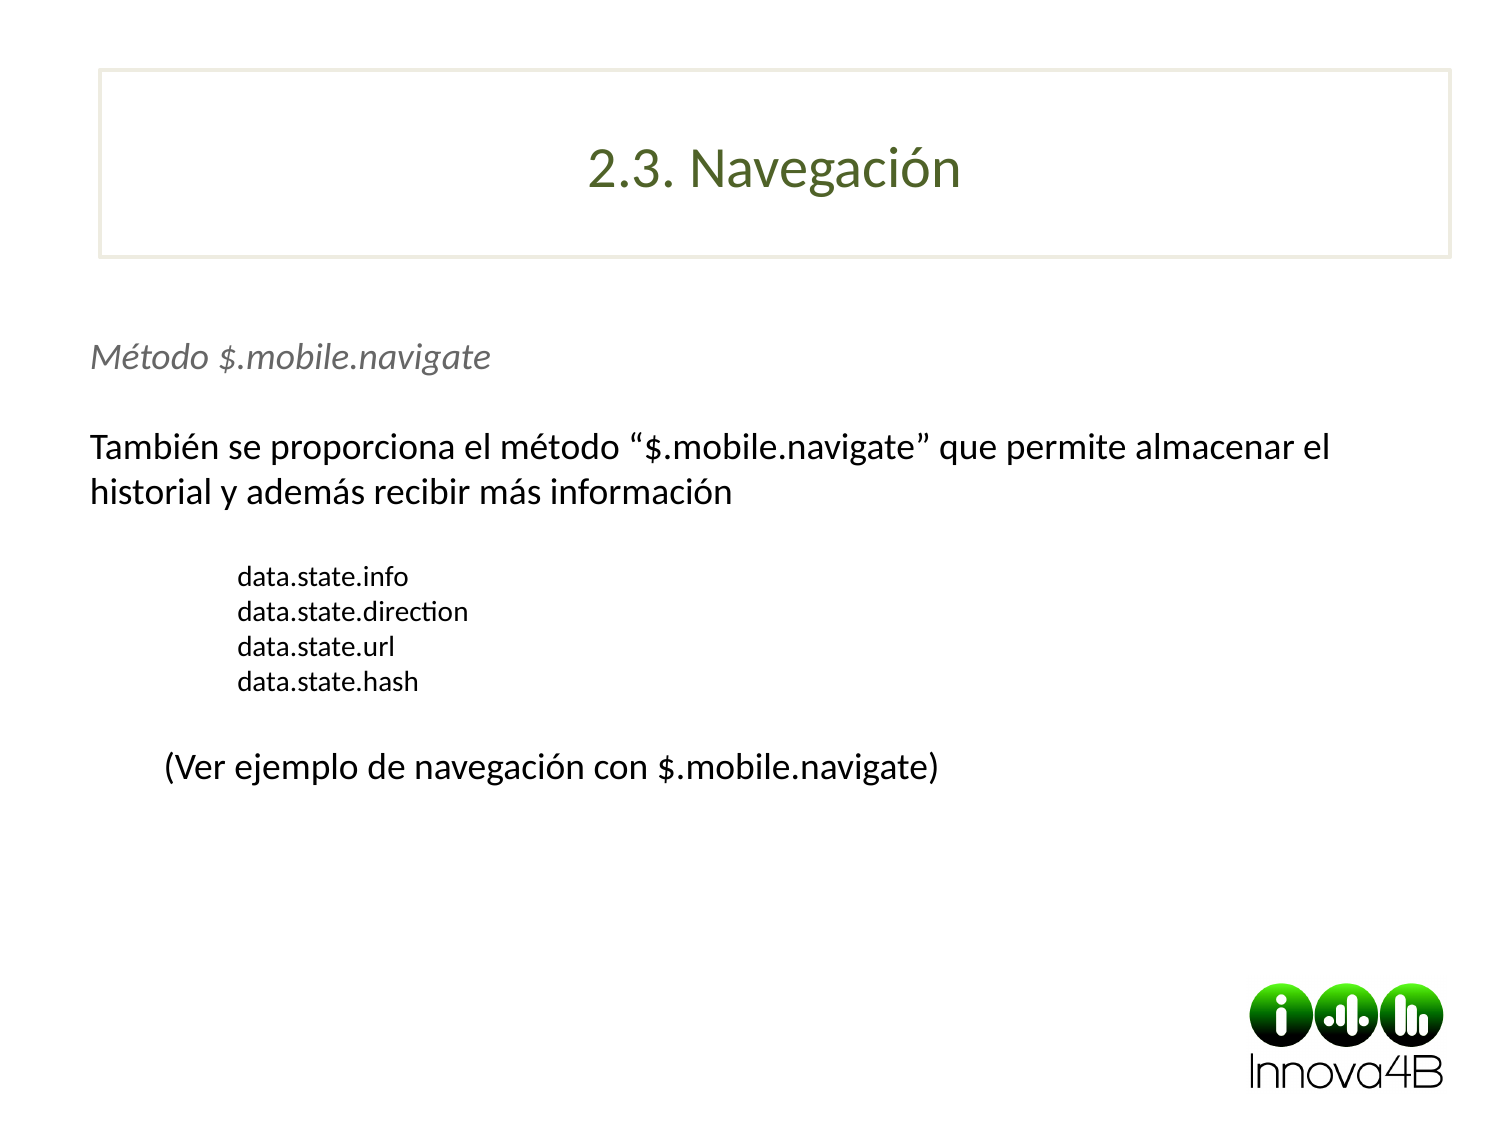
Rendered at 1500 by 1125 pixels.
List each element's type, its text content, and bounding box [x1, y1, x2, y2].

text_box Método $.mobile.navigate También se proporciona el método “$.mobile.navigate” que permite almacenar el historial y además recibir más información data.state.info data.state.direction data.state.url data.state.hash (Ver ejemplo de navegación con $.mobile.navigate) [74, 324, 1425, 1005]
text_box 2.3. Navegación [99, 70, 1450, 258]
picture [1246, 975, 1447, 1094]
